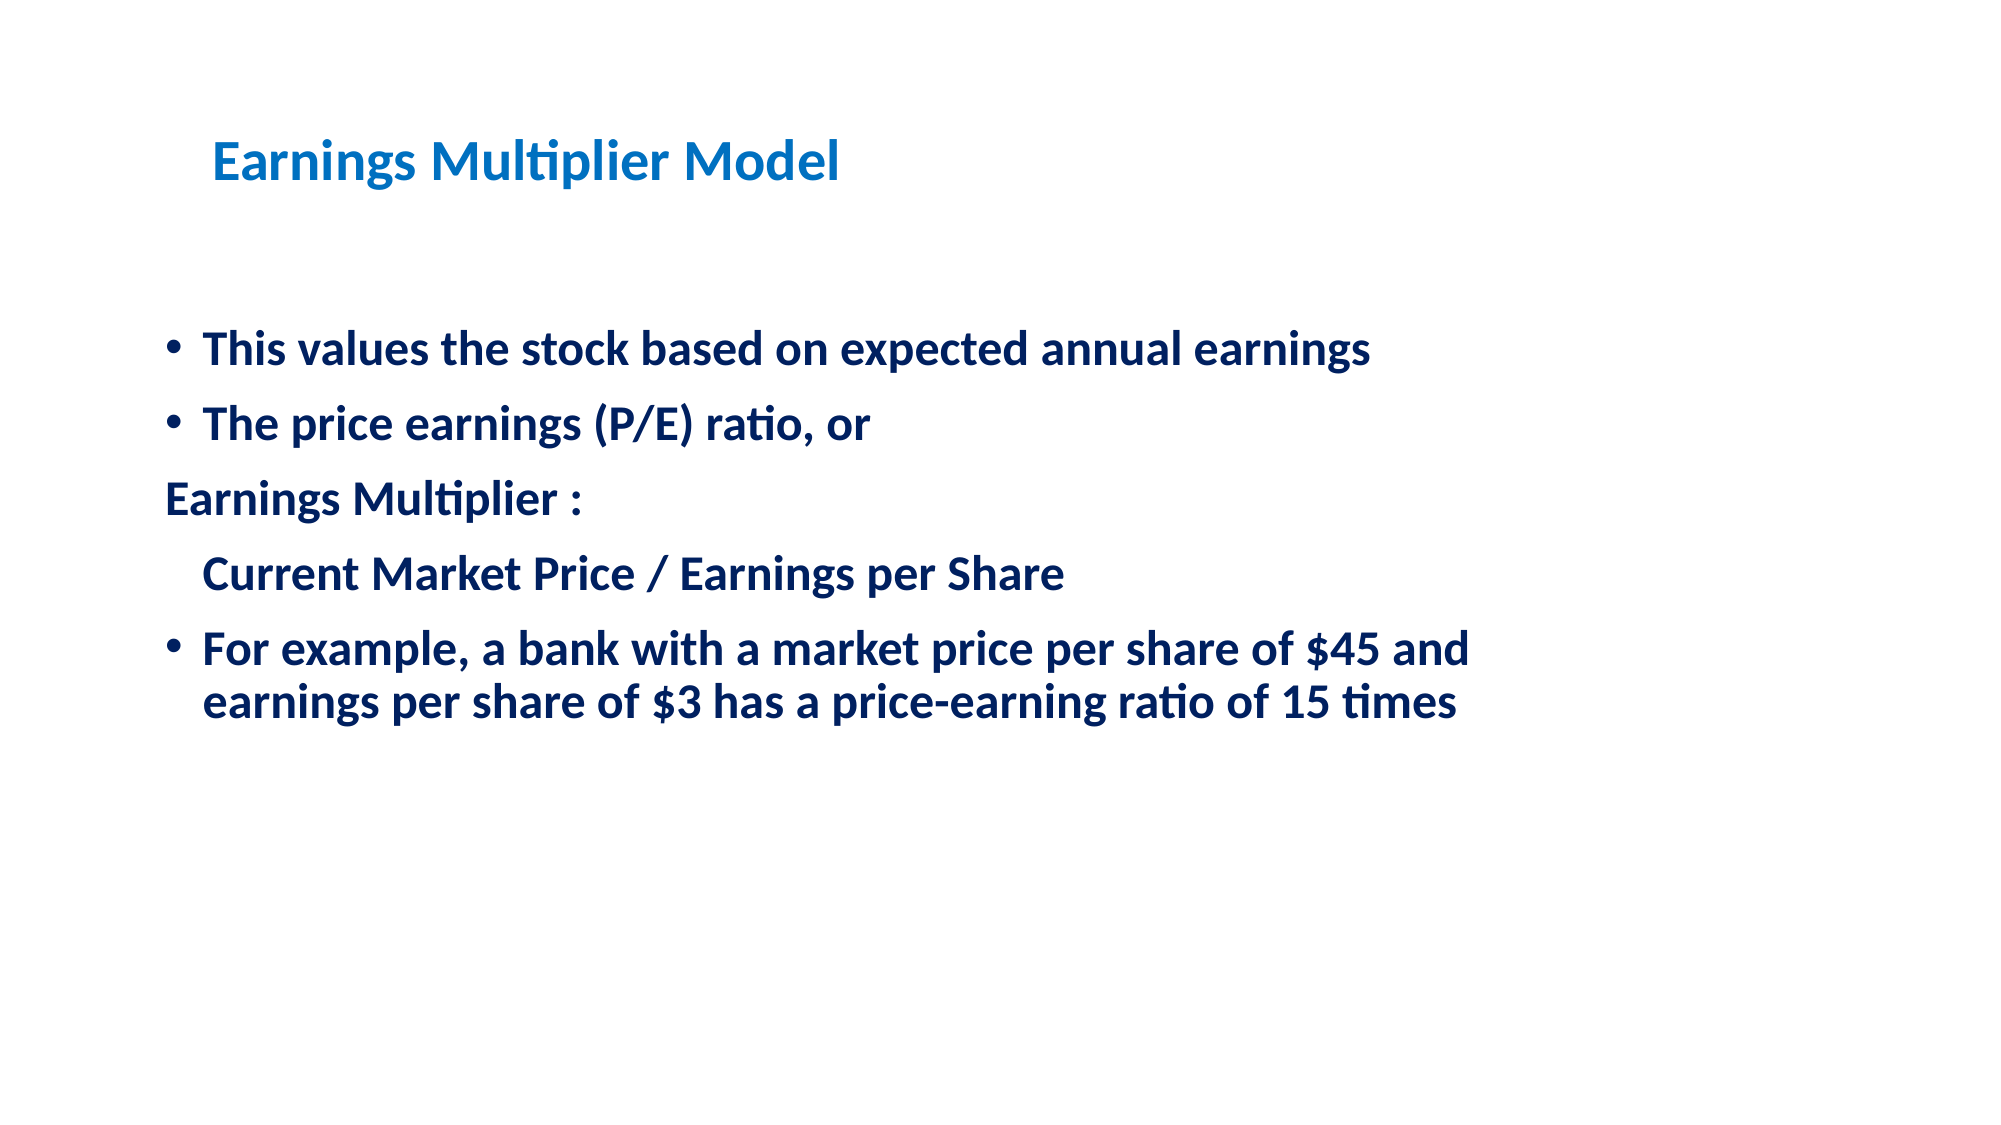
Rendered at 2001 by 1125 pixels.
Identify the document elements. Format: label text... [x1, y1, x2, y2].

text_box This values the stock based on expected annual earnings The price earnings (P/E) ratio, or Earnings Multiplier : Current Market Price / Earnings per Share For example, a bank with a market price per share of $45 and earnings per share of $3 has a price-earning ratio of 15 times [150, 315, 1603, 738]
text_box Earnings Multiplier Model [197, 114, 1724, 200]
